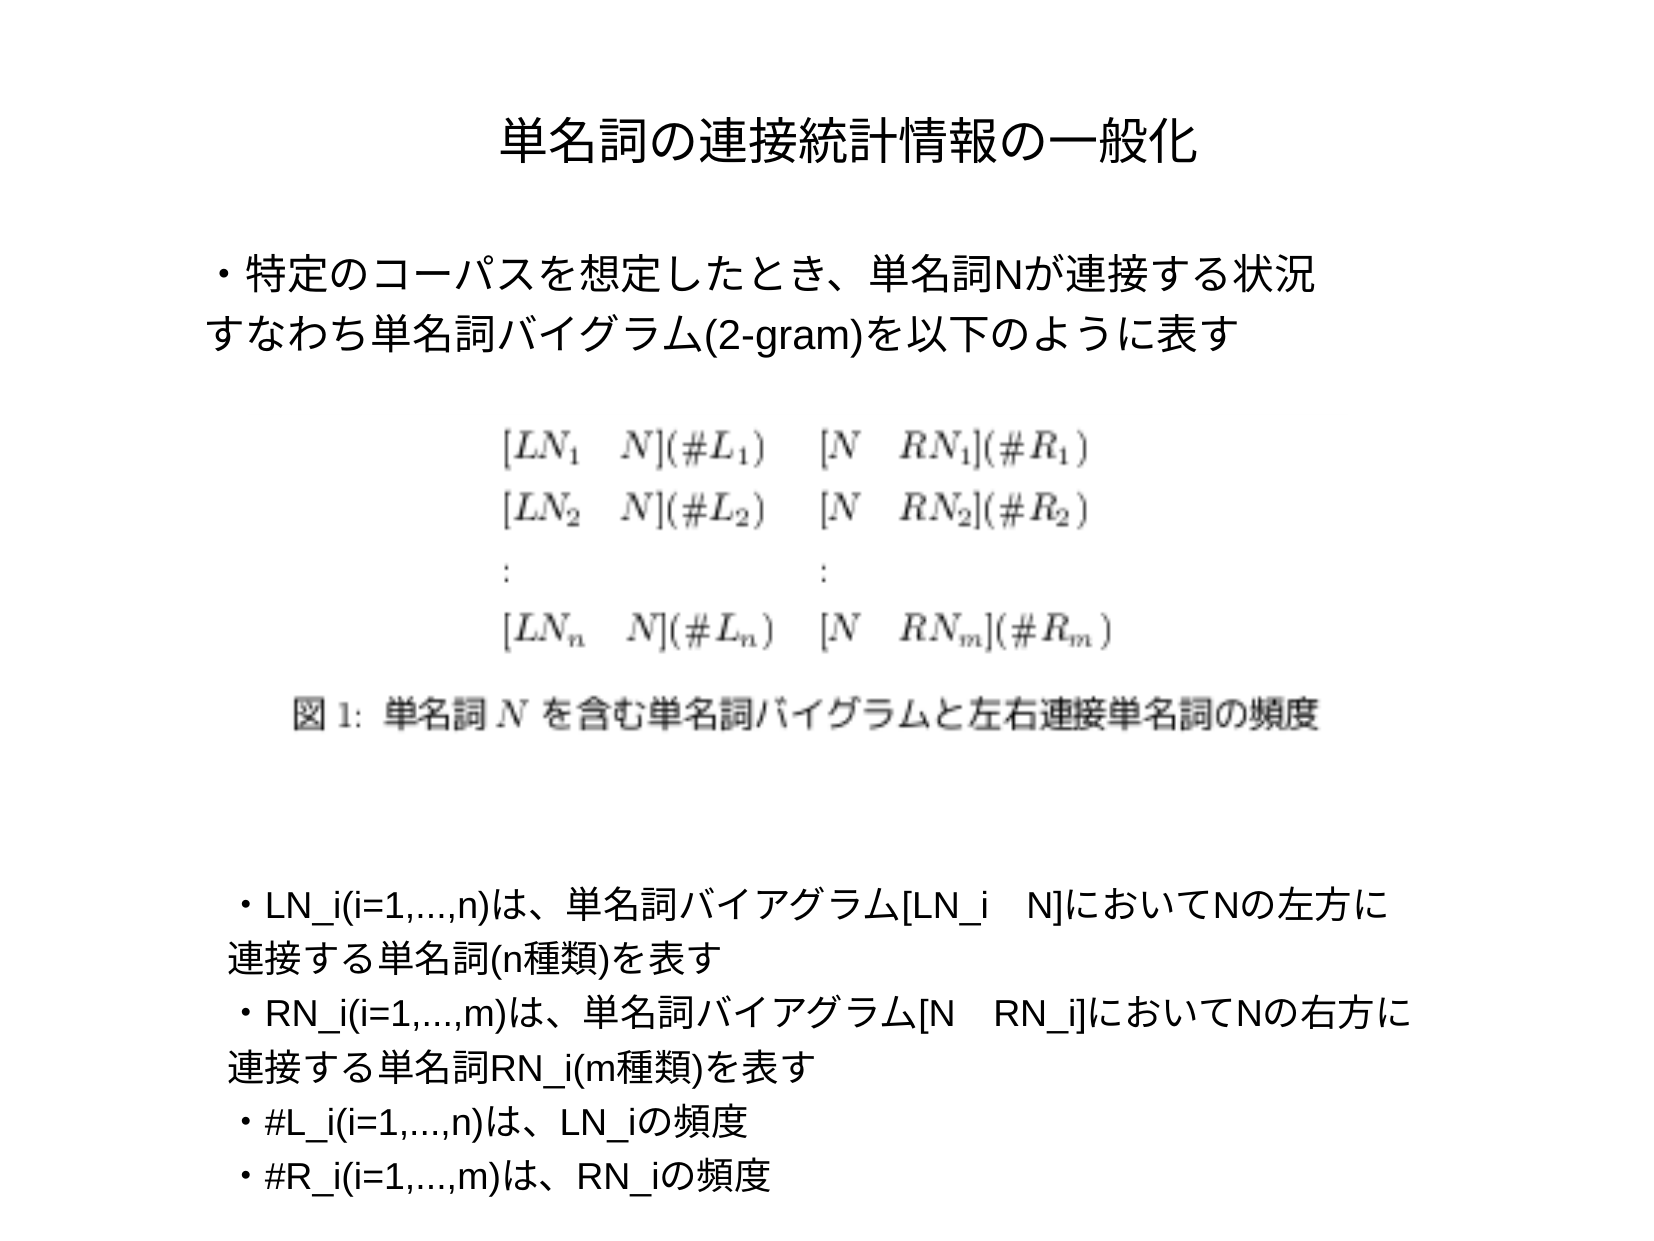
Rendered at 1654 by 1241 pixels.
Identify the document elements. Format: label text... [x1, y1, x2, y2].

text_box ・LN_i(i=1,...,n)は、単名詞バイアグラ厶[LN_i N]においてNの左方に連接する単名詞(n種類)を表す ・RN_i(i=1,...,m)は、単名詞バイアグラ厶[N RN_i]においてNの右方に連接する単名詞RN_i(m種類)を表す ・#L_i(i=1,...,n)は、LN_iの頻度 ・#R_i(i=1,...,m)は、RN_iの頻度 [212, 867, 1441, 1170]
text_box ・特定のコーパスを想定したとき、単名詞Nが連接する状況すなわち単名詞バイグラ厶(2-gram)を以下のように表す [188, 233, 1347, 355]
picture [248, 413, 1348, 756]
text_box 単名詞の連接統計情報の一般化 [484, 94, 1214, 173]
